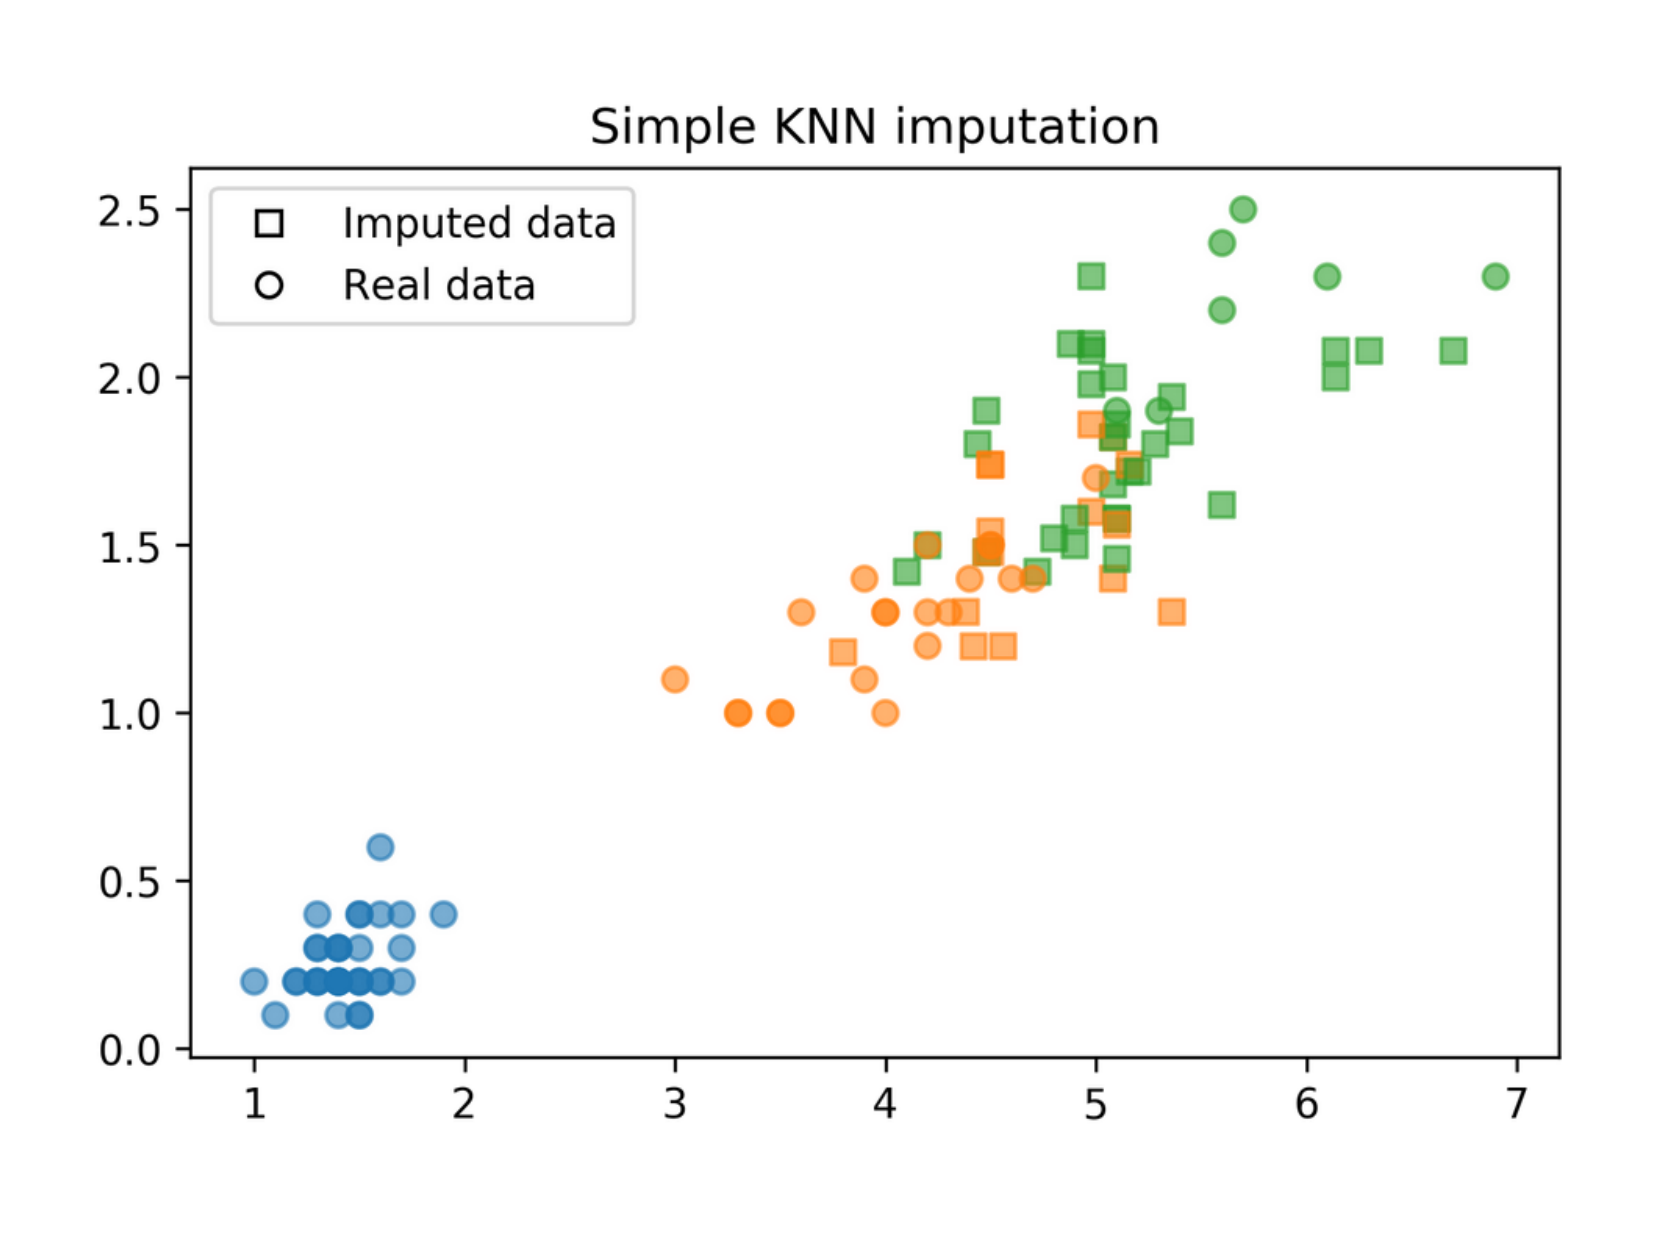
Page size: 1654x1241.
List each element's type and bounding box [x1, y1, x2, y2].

picture [60, 69, 1601, 1156]
